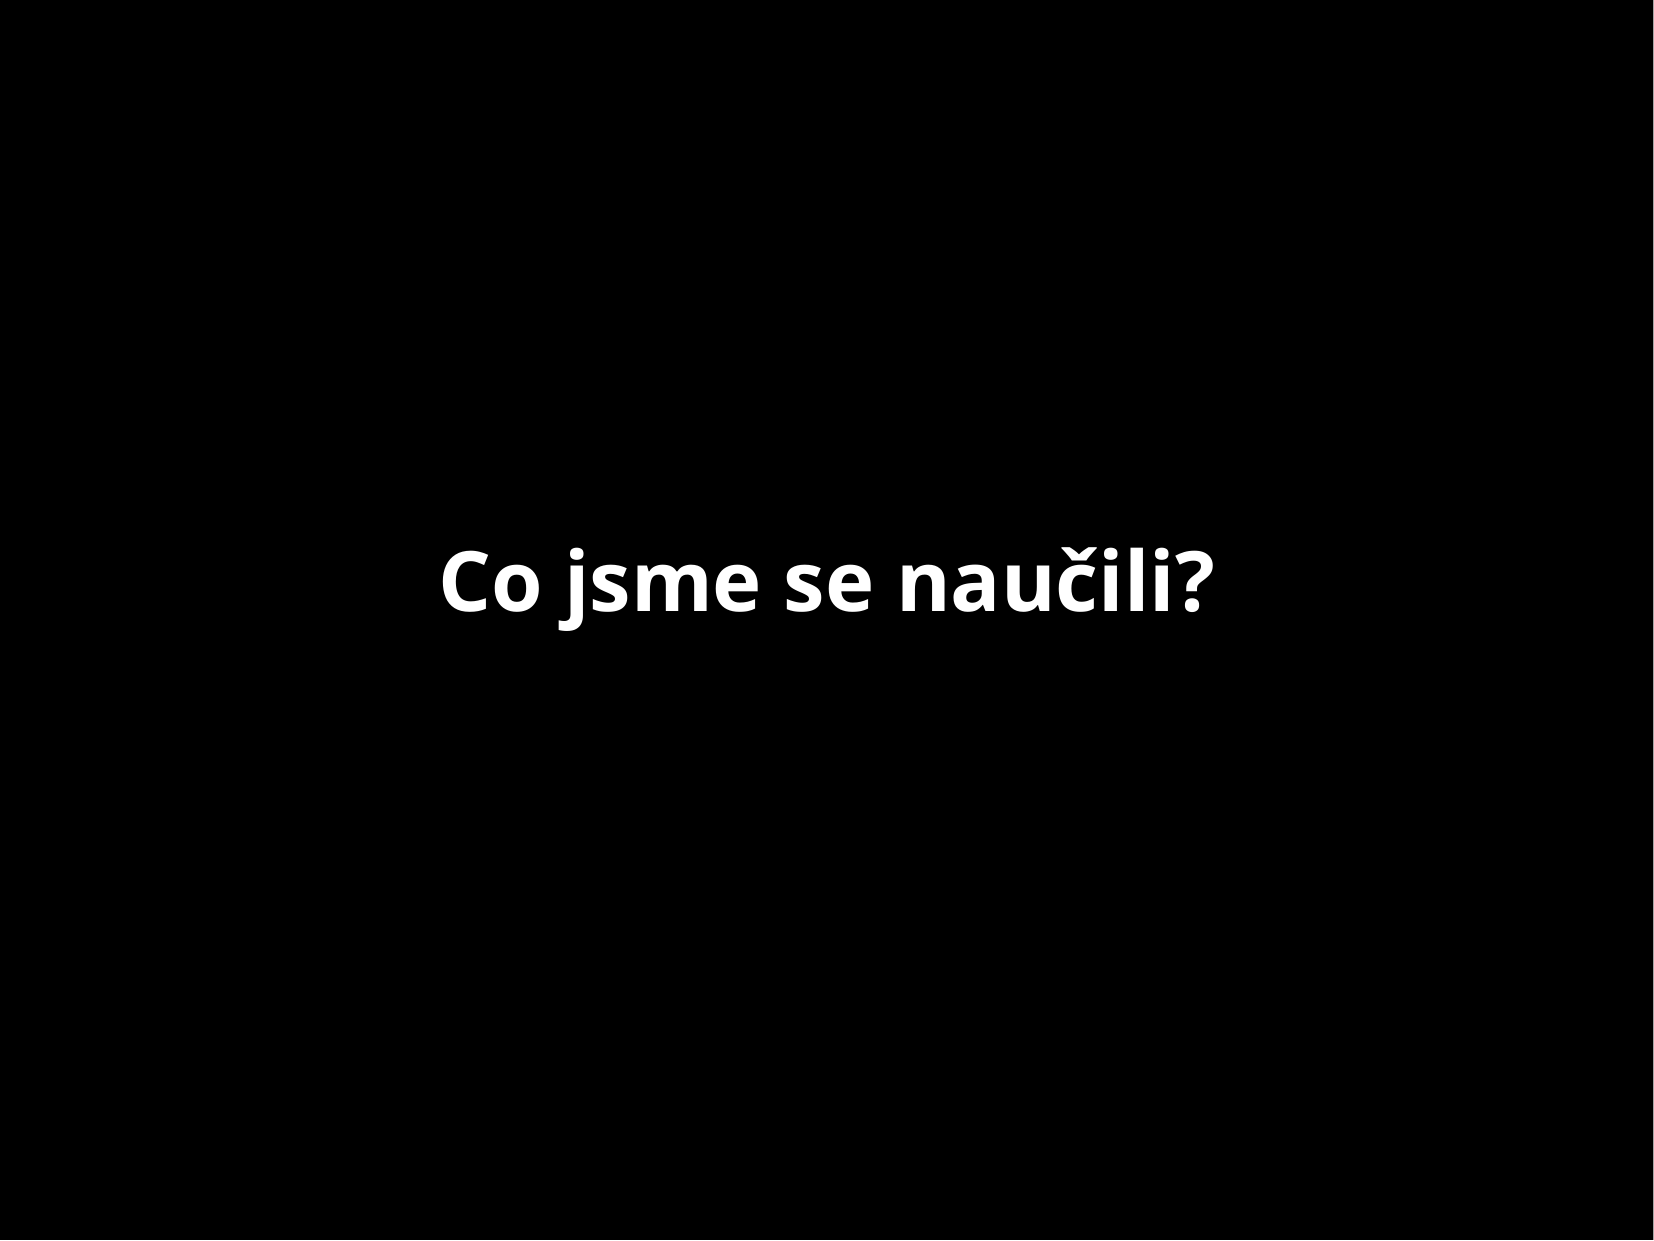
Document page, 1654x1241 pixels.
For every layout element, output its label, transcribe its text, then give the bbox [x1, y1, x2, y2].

subtitle Co jsme se naučili? [82, 49, 1571, 1109]
